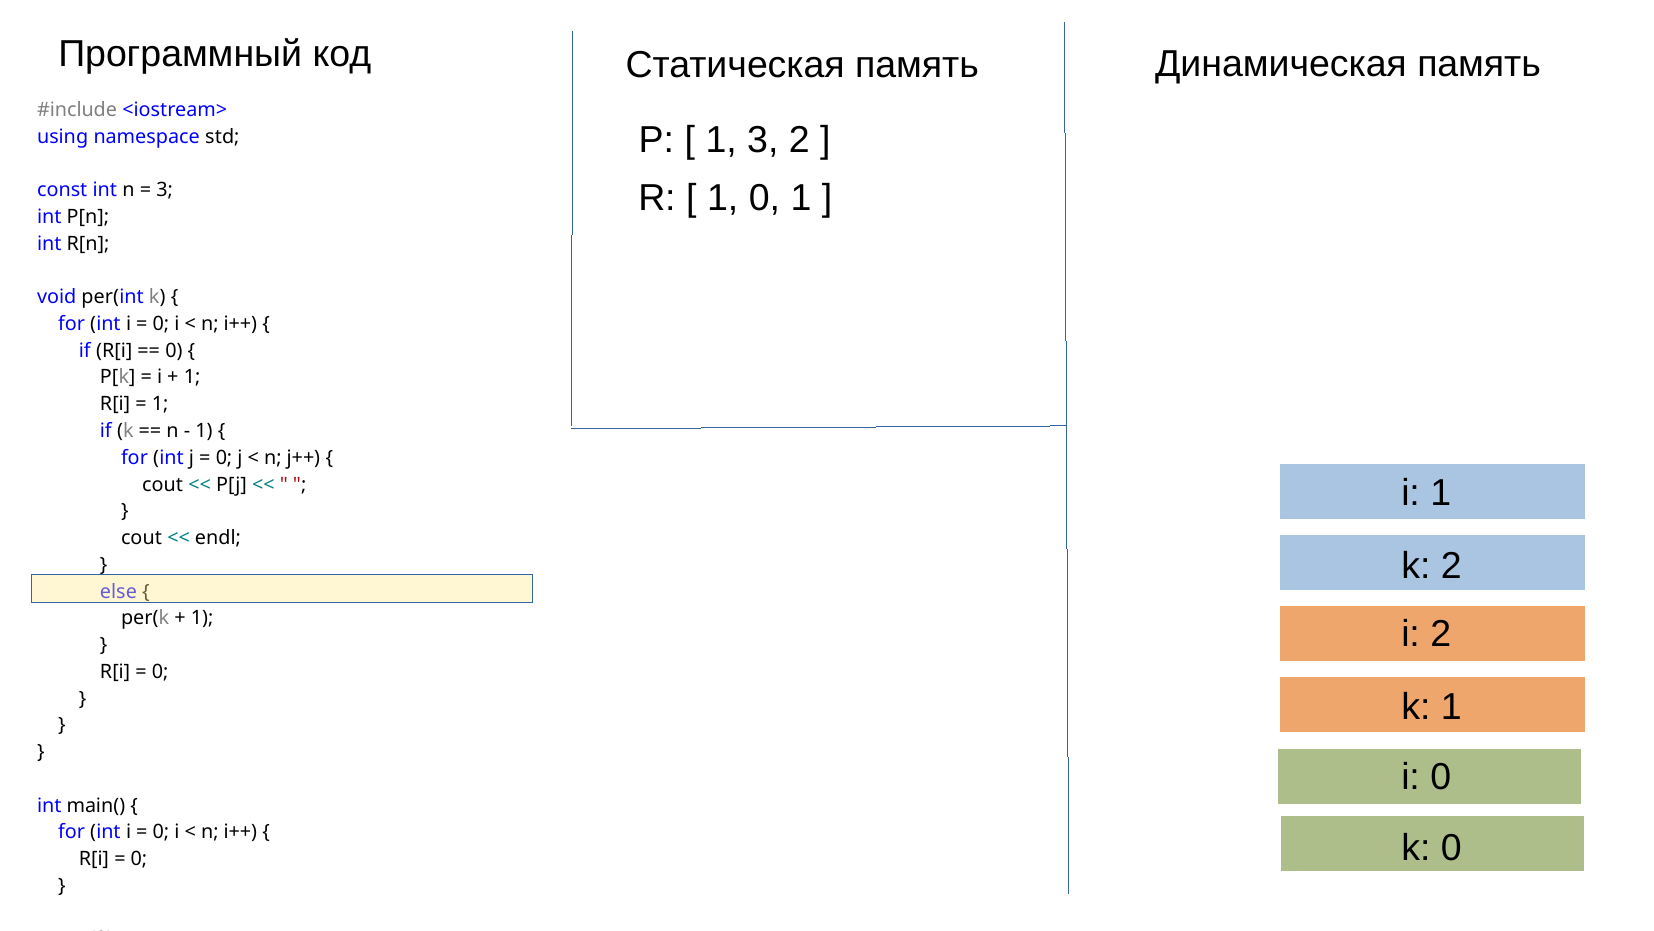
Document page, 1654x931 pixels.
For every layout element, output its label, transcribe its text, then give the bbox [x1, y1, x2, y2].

text_box [1277, 533, 1587, 593]
text_box k: 1 [1386, 678, 1477, 736]
text_box k: 0 [1386, 819, 1483, 876]
text_box [1279, 814, 1587, 874]
text_box P: [ 1, 3, 2 ] [623, 111, 846, 168]
text_box Программный код [43, 25, 387, 83]
text_box i: 2 [1386, 605, 1467, 662]
text_box Динамическая память [1140, 34, 1557, 92]
text_box [31, 574, 533, 603]
text_box [1277, 604, 1587, 664]
text_box i: 1 [1386, 464, 1467, 522]
text_box [1277, 462, 1587, 522]
text_box k: 2 [1386, 536, 1477, 594]
text_box R: [ 1, 0, 1 ] [623, 169, 848, 227]
text_box i: 0 [1386, 748, 1483, 806]
text_box [1277, 674, 1587, 734]
text_box [1276, 746, 1584, 806]
text_box Статическая память [610, 35, 995, 93]
text_box #include <iostream> using namespace std; const int n = 3; int P[n]; int R[n]; void per(int k) { for (int i = 0; i < n; i++) { if (R[i] == 0) { P[k] = i + 1; R[i] = 1; if (k == n - 1) { for (int j = 0; j < n; j++) { cout << P[j] << " "; } cout << endl; } else { per(k + 1); } R[i] = 0; } } } int main() { for (int i = 0; i < n; i++) { R[i] = 0; } per(0); return 0; } [22, 88, 570, 907]
